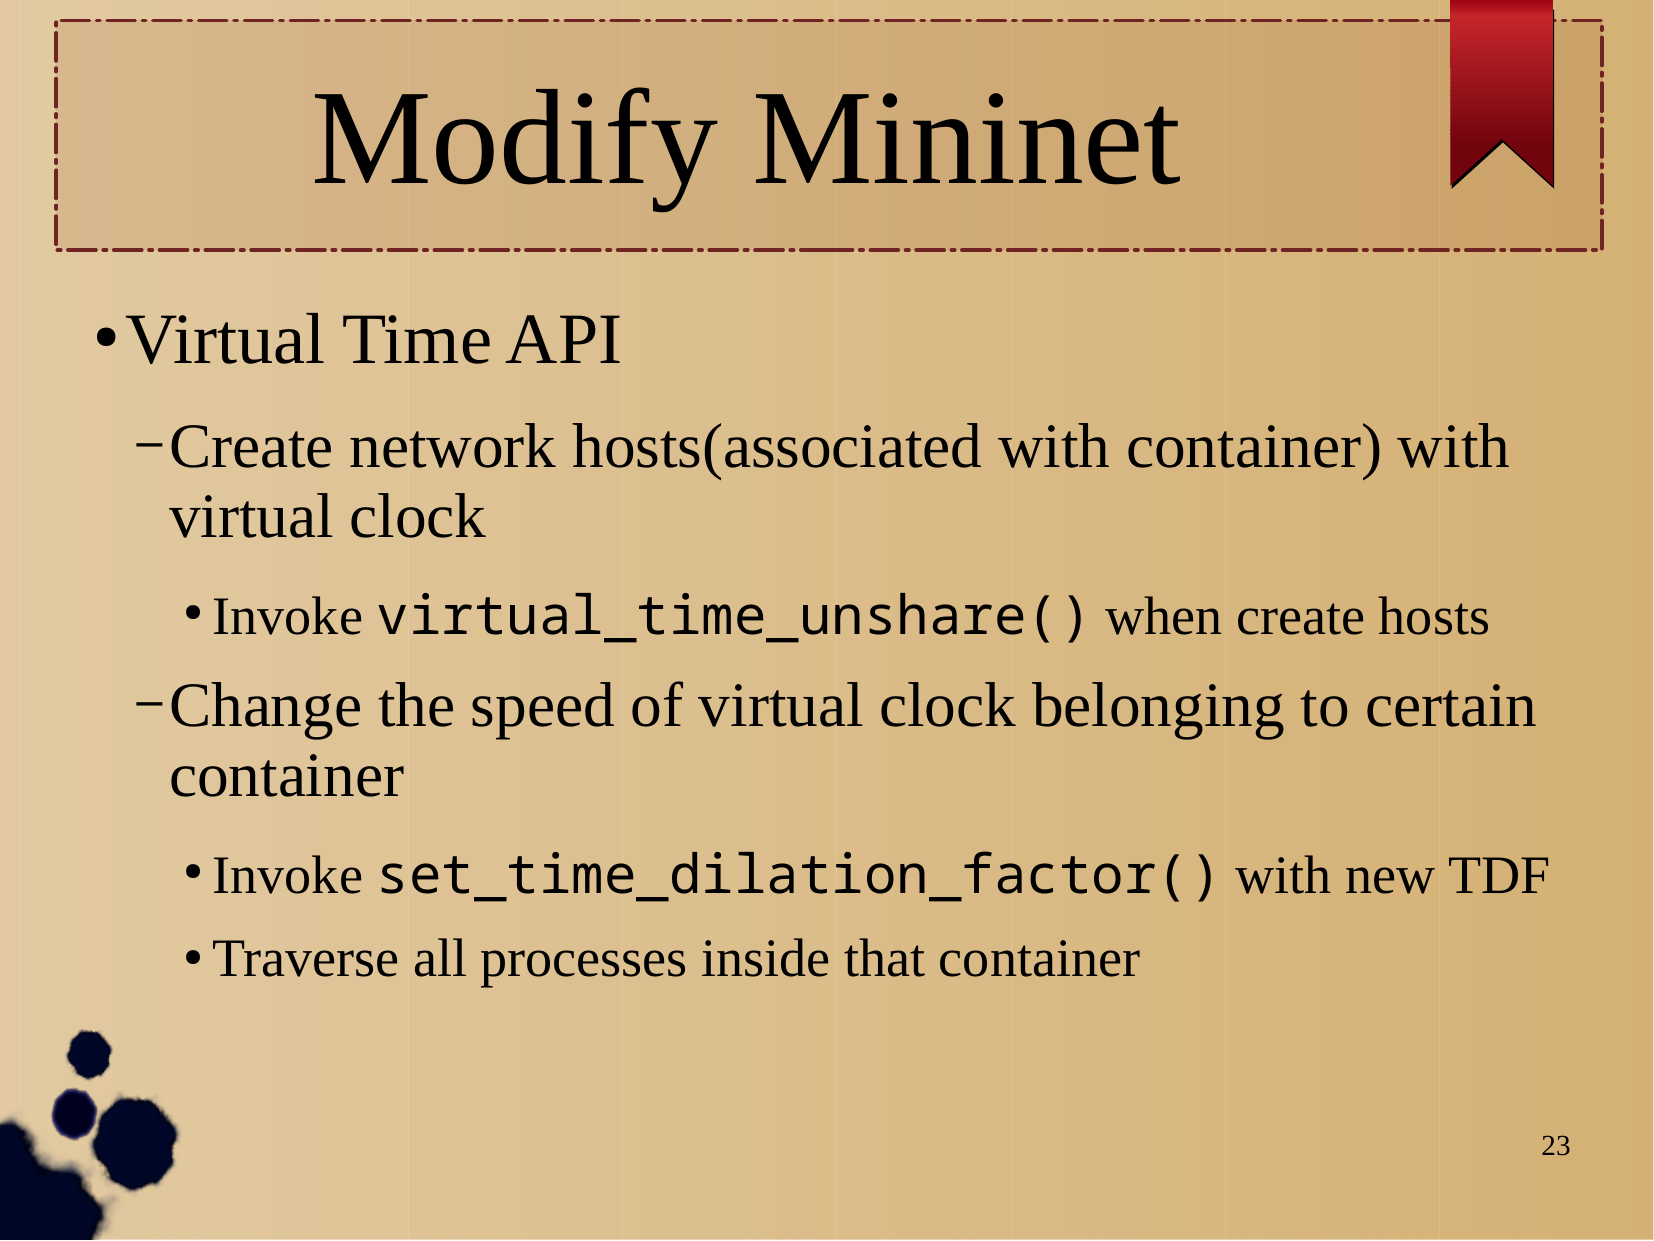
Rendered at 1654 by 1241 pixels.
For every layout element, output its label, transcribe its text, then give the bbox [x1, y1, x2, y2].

title Modify Mininet [82, 47, 1412, 229]
list Virtual Time API Create network hosts(associated with container) with virtual clock Invoke virtual_time_unshare() when create hosts Change the speed of virtual clock belonging to certain container Invoke set_time_dilation_factor() with new TDF Traverse all processes inside that container [82, 299, 1571, 1019]
